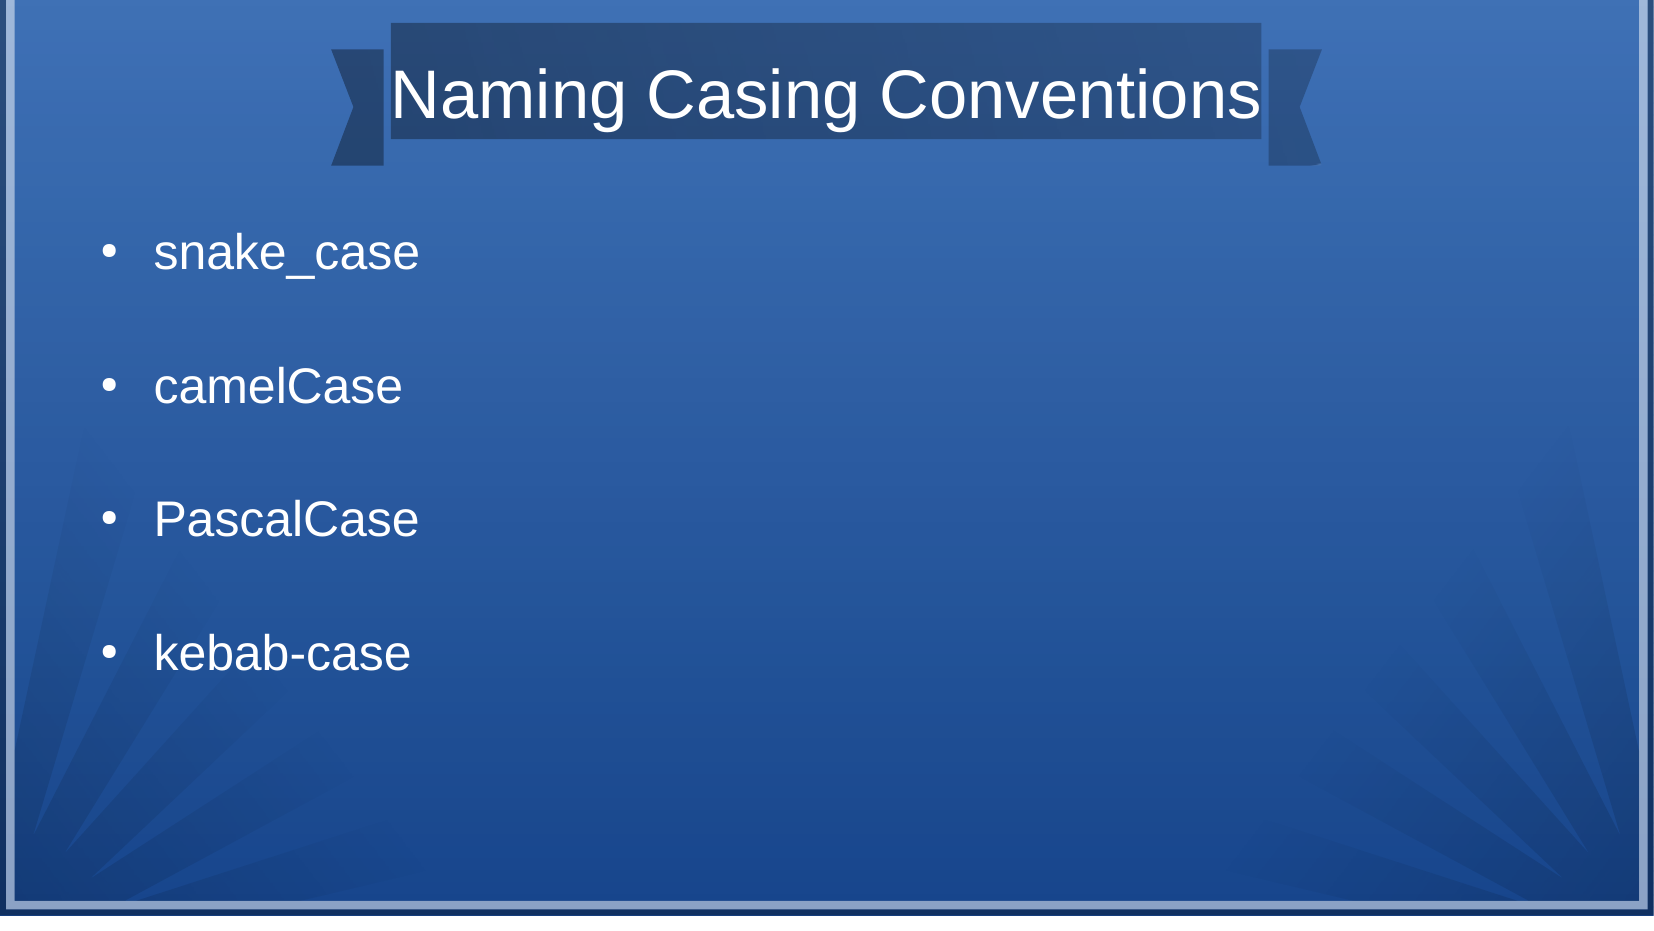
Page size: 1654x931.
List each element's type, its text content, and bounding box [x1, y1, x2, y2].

list snake_case camelCase PascalCase kebab-case [82, 224, 1571, 848]
title Naming Casing Conventions [389, 35, 1264, 154]
